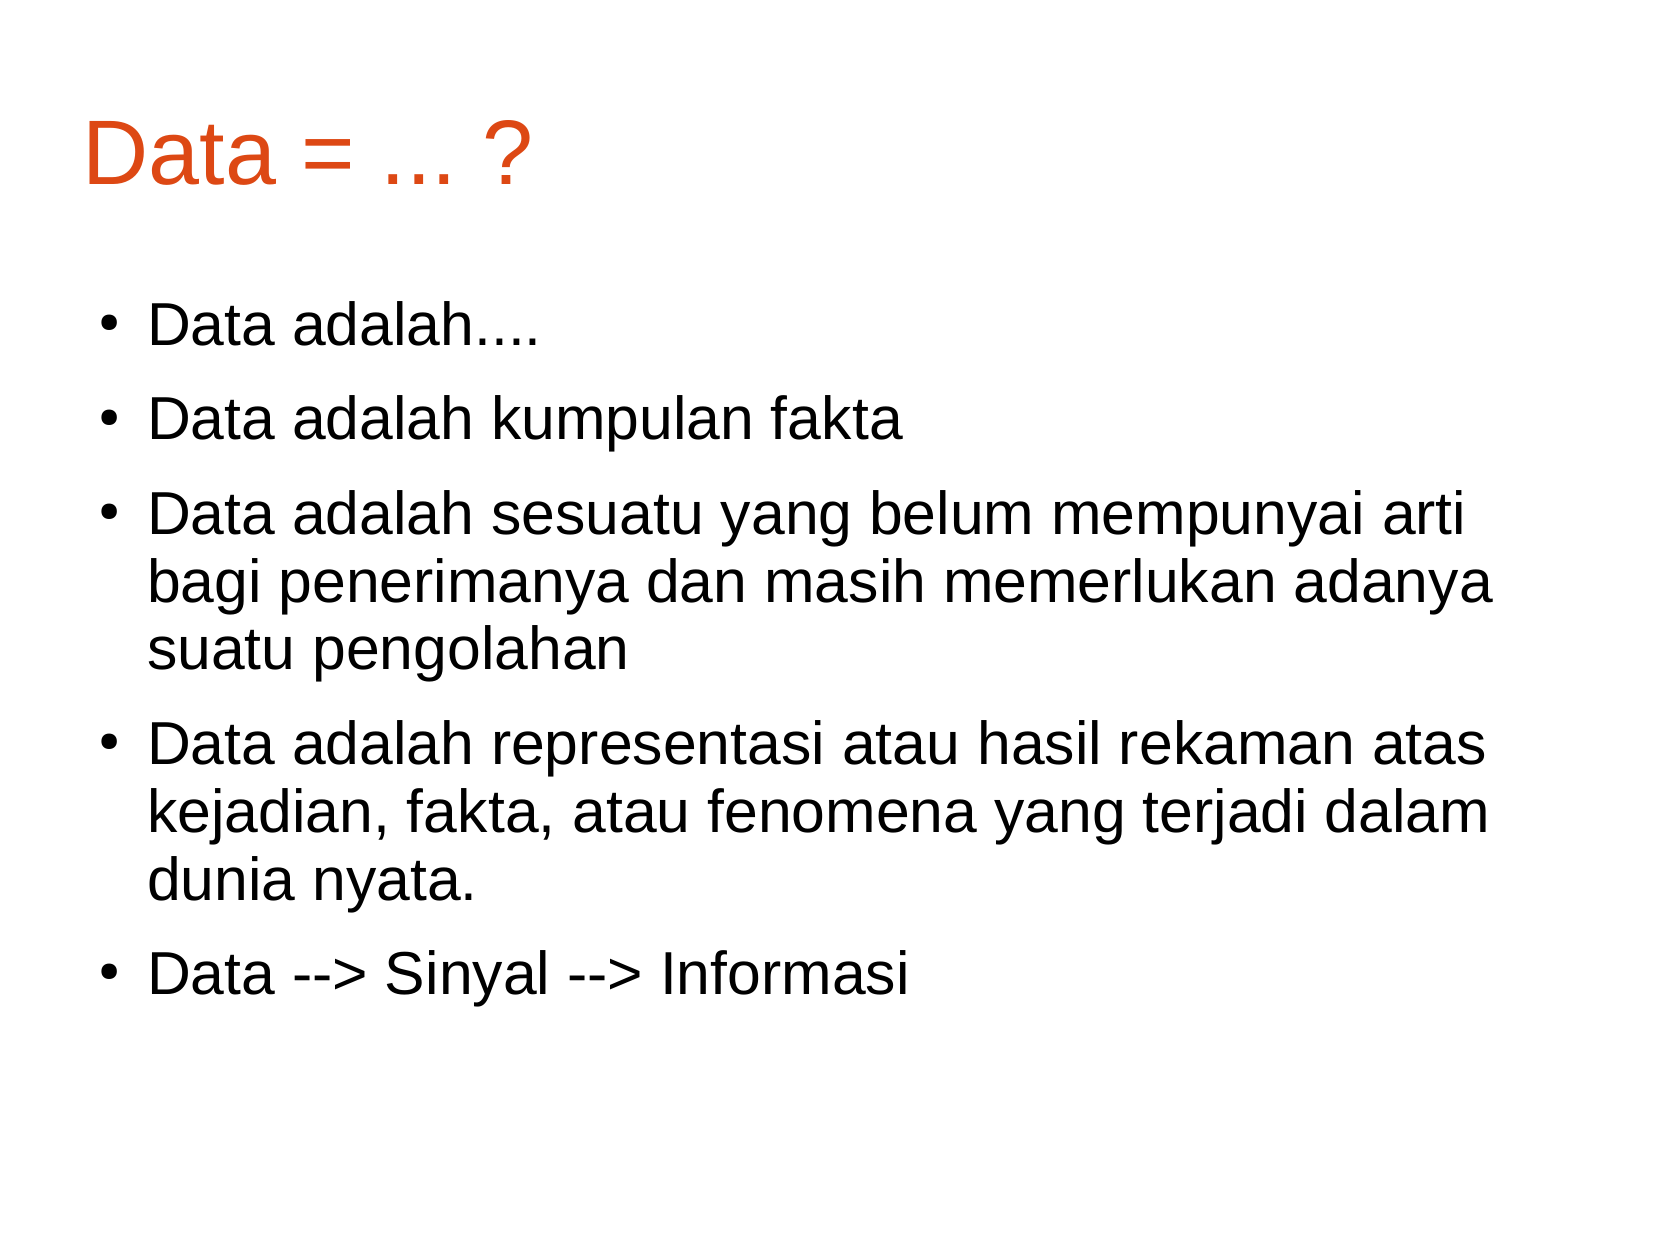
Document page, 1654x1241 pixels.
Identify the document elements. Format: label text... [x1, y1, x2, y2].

title Data = ... ? [82, 49, 1571, 257]
list Data adalah.... Data adalah kumpulan fakta Data adalah sesuatu yang belum mempunyai arti bagi penerimanya dan masih memerlukan adanya suatu pengolahan Data adalah representasi atau hasil rekaman atas kejadian, fakta, atau fenomena yang terjadi dalam dunia nyata. Data --> Sinyal --> Informasi [82, 290, 1571, 1010]
